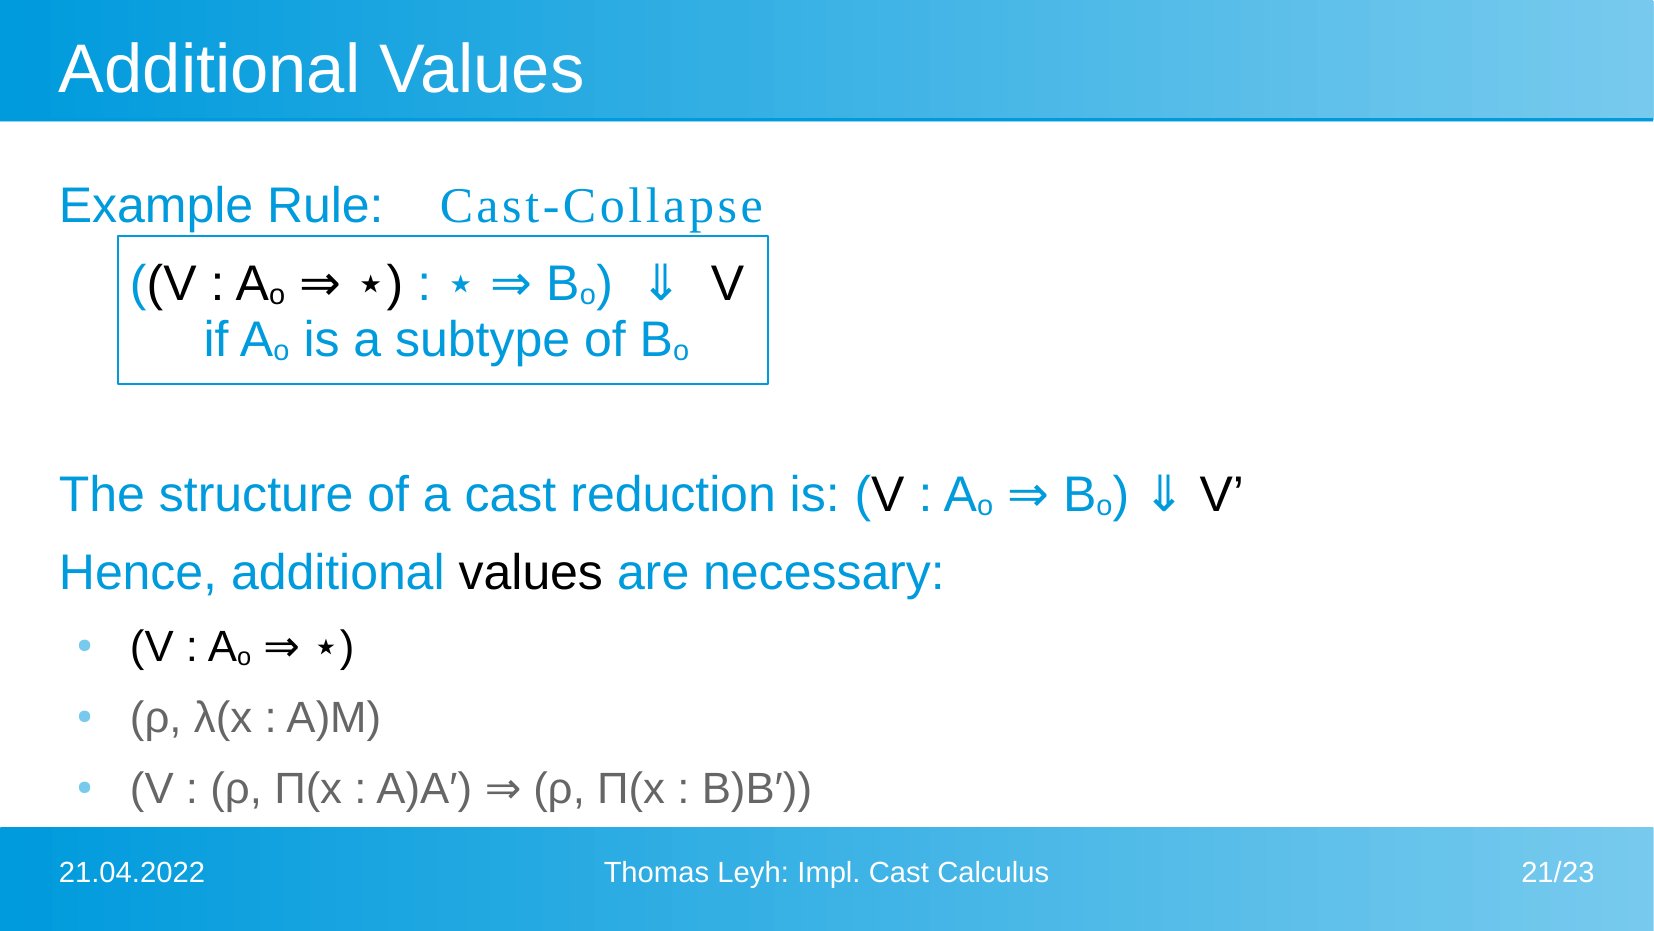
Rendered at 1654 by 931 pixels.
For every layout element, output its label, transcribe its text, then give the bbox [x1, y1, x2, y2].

list Example Rule: Cast-Collapse ((V : Ao ⇒ ⋆) : ⋆ ⇒ Bo) ⇓ V if Ao is a subtype of Bo The structure of a cast reduction is: (V : Ao ⇒ Bo) ⇓ V’ Hence, additional values are necessary: (V : Ao ⇒ ⋆) (ρ, λ(x : A)M) (V : (ρ, Π(x : A)A′) ⇒ (ρ, Π(x : B)B′)) [59, 177, 1595, 827]
title Additional Values [59, 29, 1595, 108]
